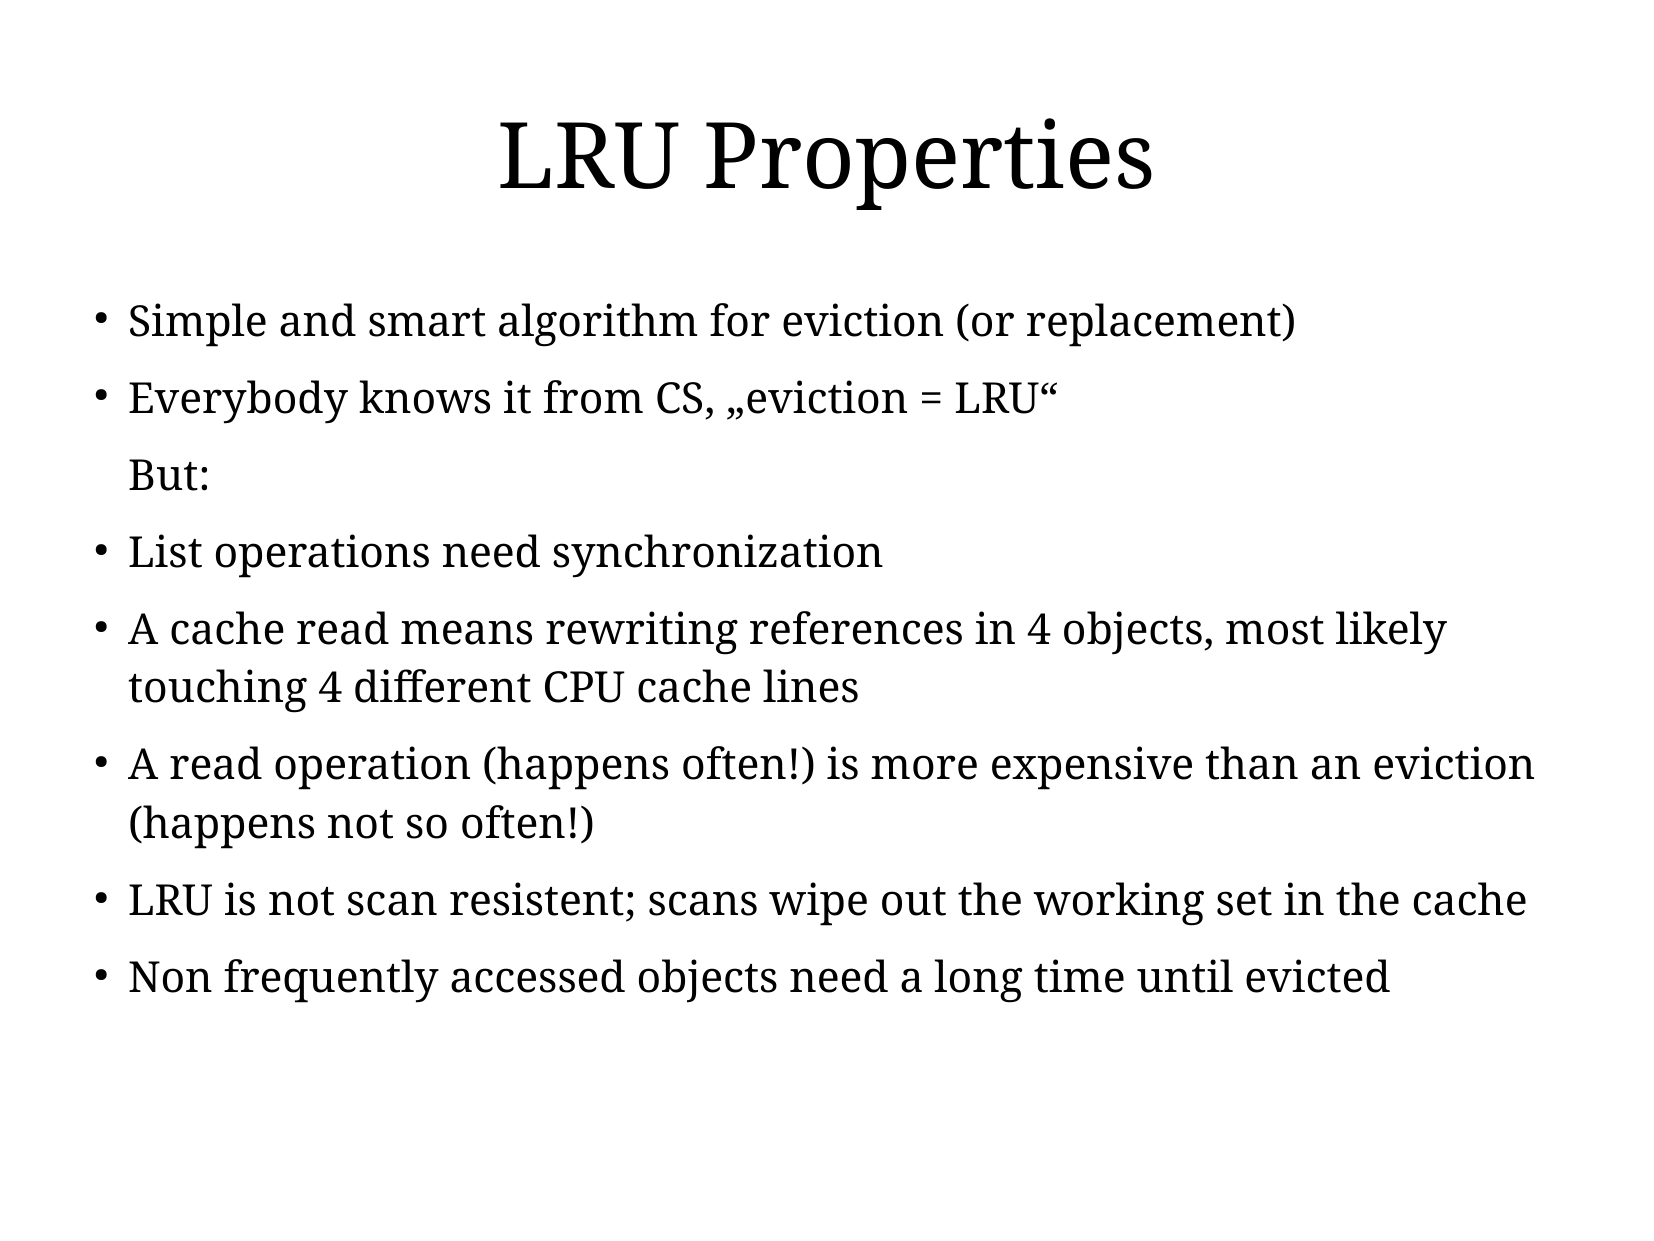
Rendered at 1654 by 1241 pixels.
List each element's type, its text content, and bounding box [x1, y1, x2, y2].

list Simple and smart algorithm for eviction (or replacement) Everybody knows it from CS, „eviction = LRU“ But: List operations need synchronization A cache read means rewriting references in 4 objects, most likely touching 4 different CPU cache lines A read operation (happens often!) is more expensive than an eviction (happens not so often!) LRU is not scan resistent; scans wipe out the working set in the cache Non frequently accessed objects need a long time until evicted [82, 290, 1571, 1010]
title LRU Properties [82, 49, 1571, 257]
